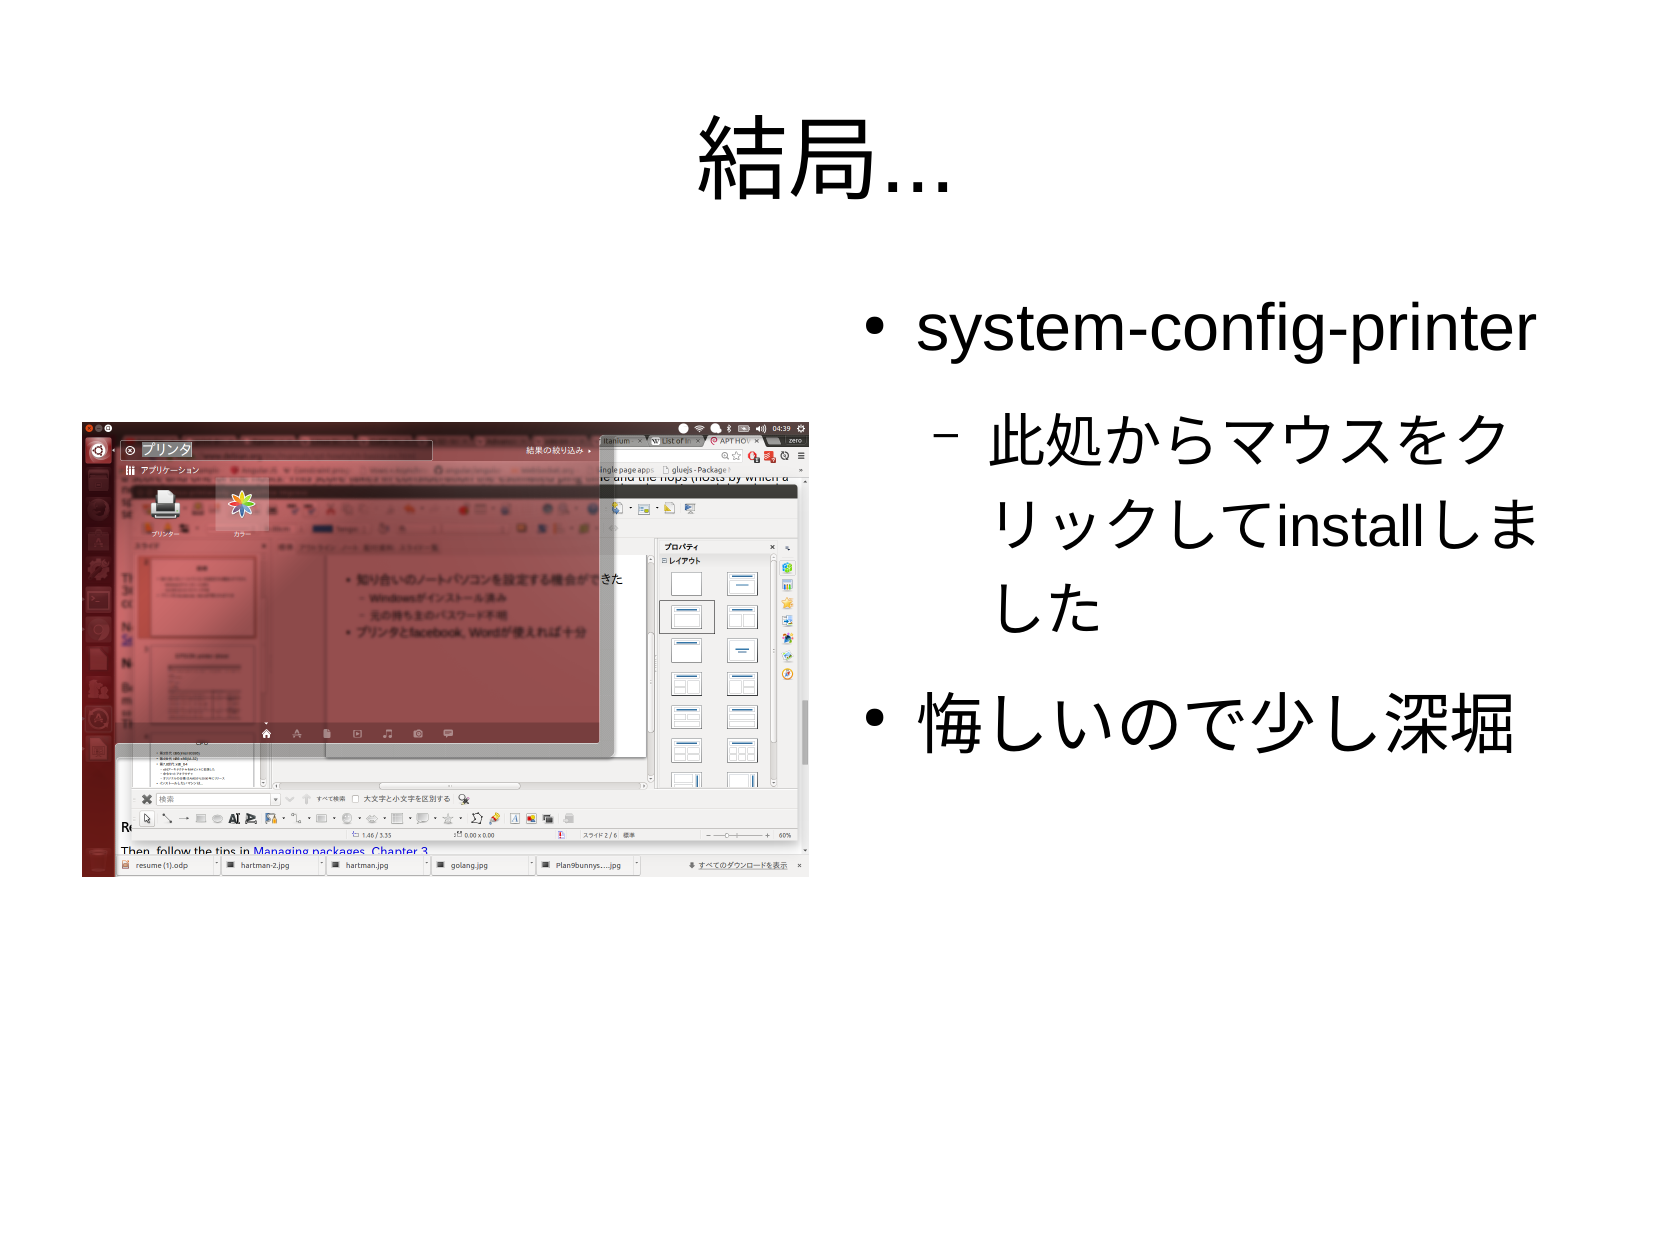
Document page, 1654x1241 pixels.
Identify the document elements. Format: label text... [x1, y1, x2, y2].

title 結局... [82, 49, 1571, 257]
picture [82, 422, 809, 877]
list system-config-printer 此処からマウスをクリックしてinstallしました 悔しいので少し深堀 [845, 290, 1572, 1010]
